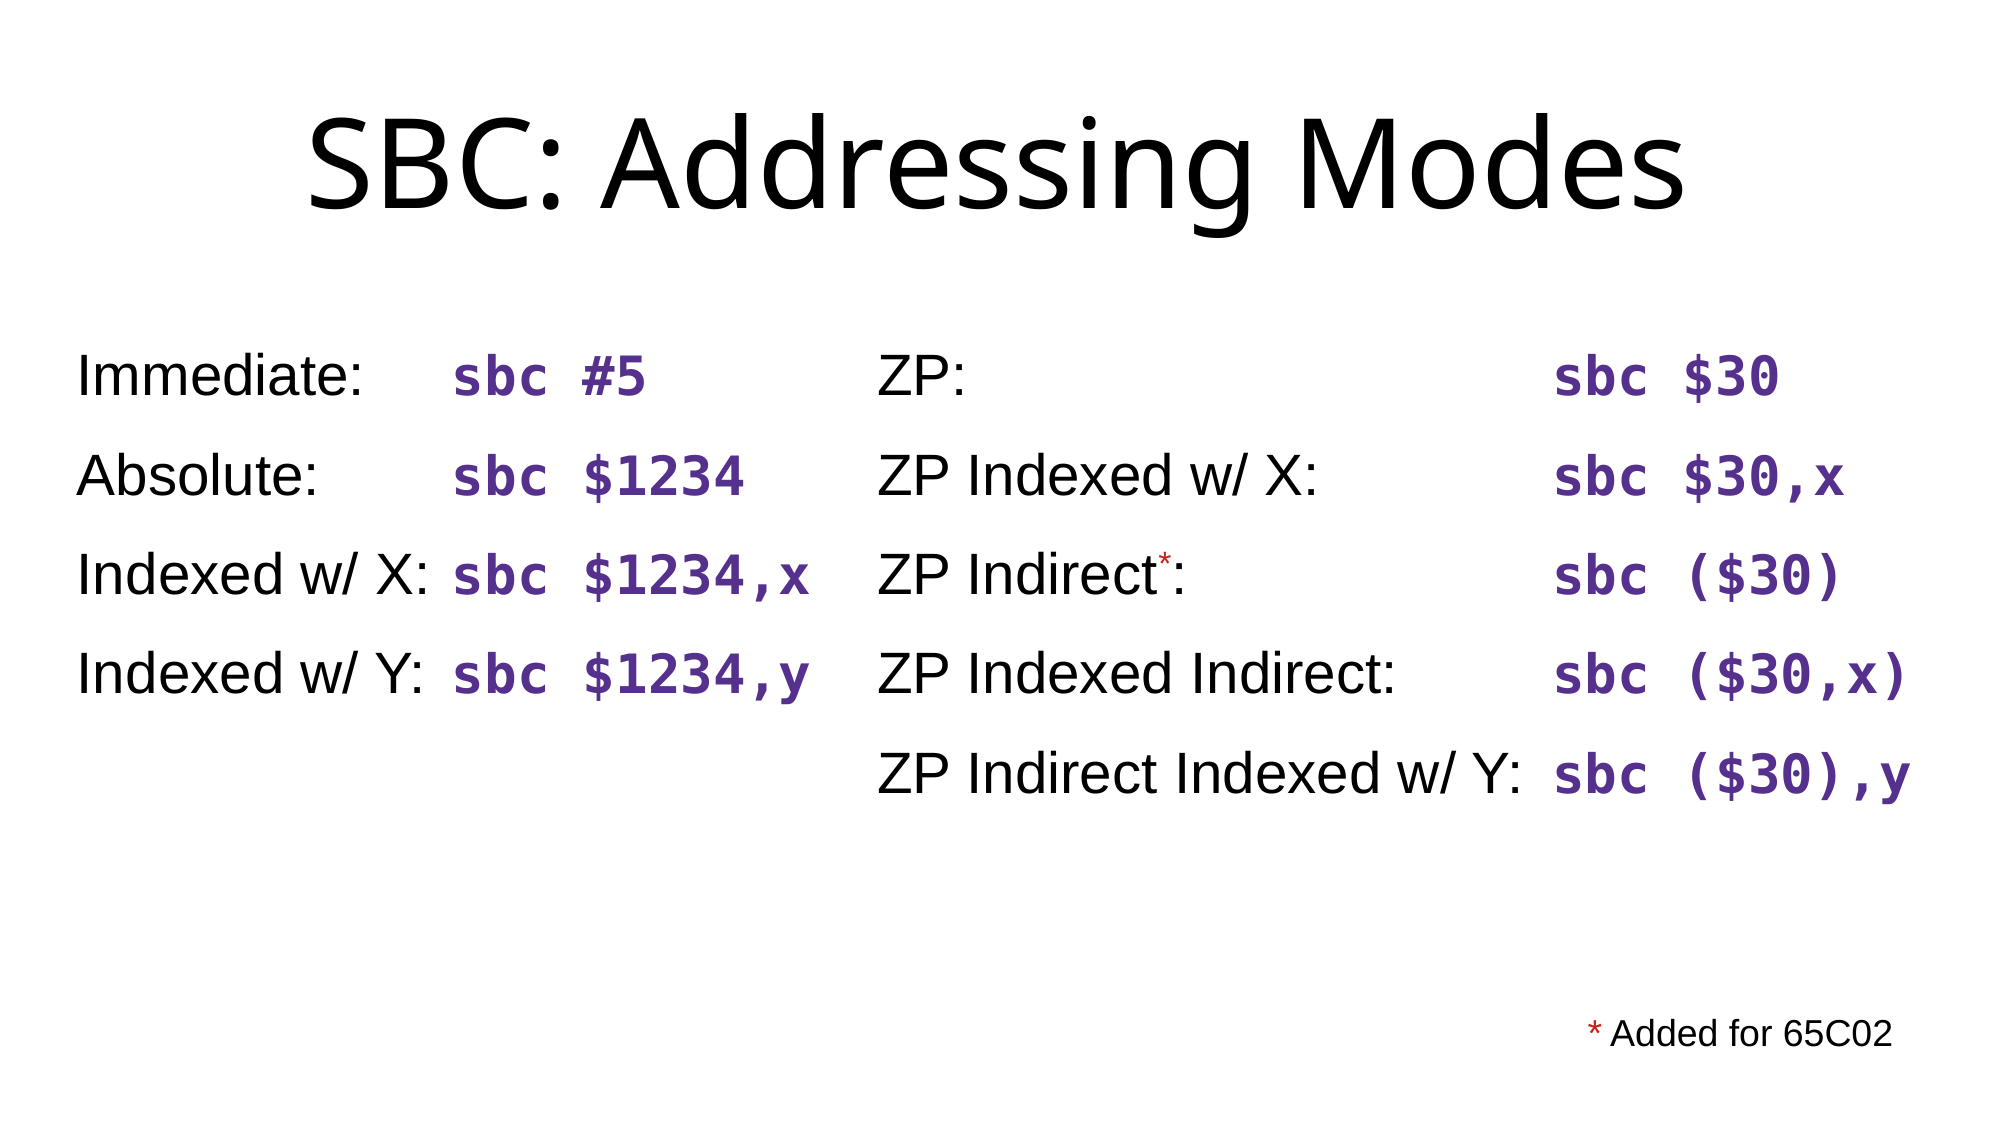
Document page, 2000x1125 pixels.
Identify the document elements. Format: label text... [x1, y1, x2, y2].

title SBC: Addressing Modes [30, 59, 1966, 278]
text_box * Added for 65C02 [1572, 1005, 1910, 1062]
list ZP: sbc $30 ZP Indexed w/ X: sbc $30,x ZP Indirect*: sbc ($30) ZP Indexed Indirect: sbc ($30,x) ZP Indirect Indexed w/ Y: sbc ($30),y [862, 329, 1988, 1066]
list Immediate: sbc #5 Absolute: sbc $1234 Indexed w/ X: sbc $1234,x Indexed w/ Y: sbc $1234,y [61, 329, 862, 1066]
